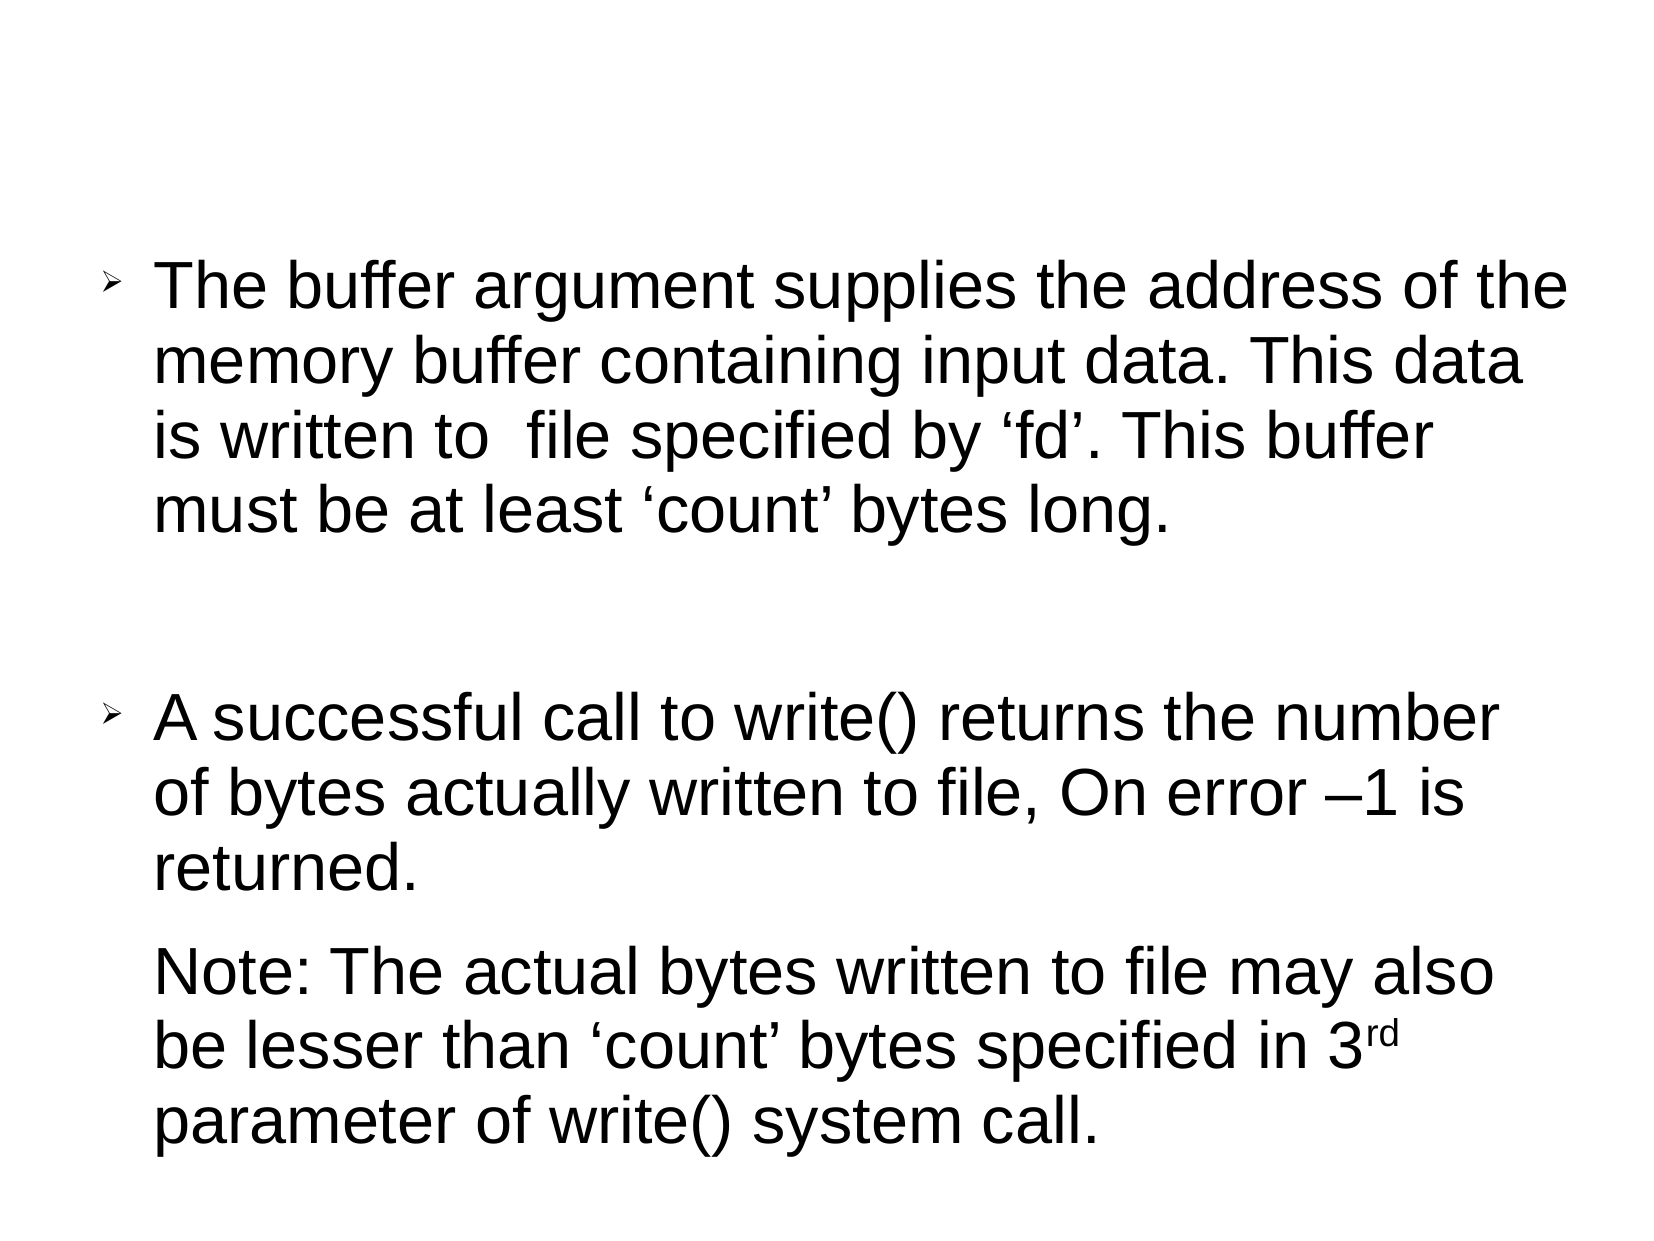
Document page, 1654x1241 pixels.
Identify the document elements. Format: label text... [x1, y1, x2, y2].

list The buffer argument supplies the address of the memory buffer containing input data. This data is written to file specified by ‘fd’. This buffer must be at least ‘count’ bytes long. A successful call to write() returns the number of bytes actually written to file, On error –1 is returned. Note: The actual bytes written to file may also be lesser than ‘count’ bytes specified in 3rd parameter of write() system call. [82, 248, 1571, 1175]
